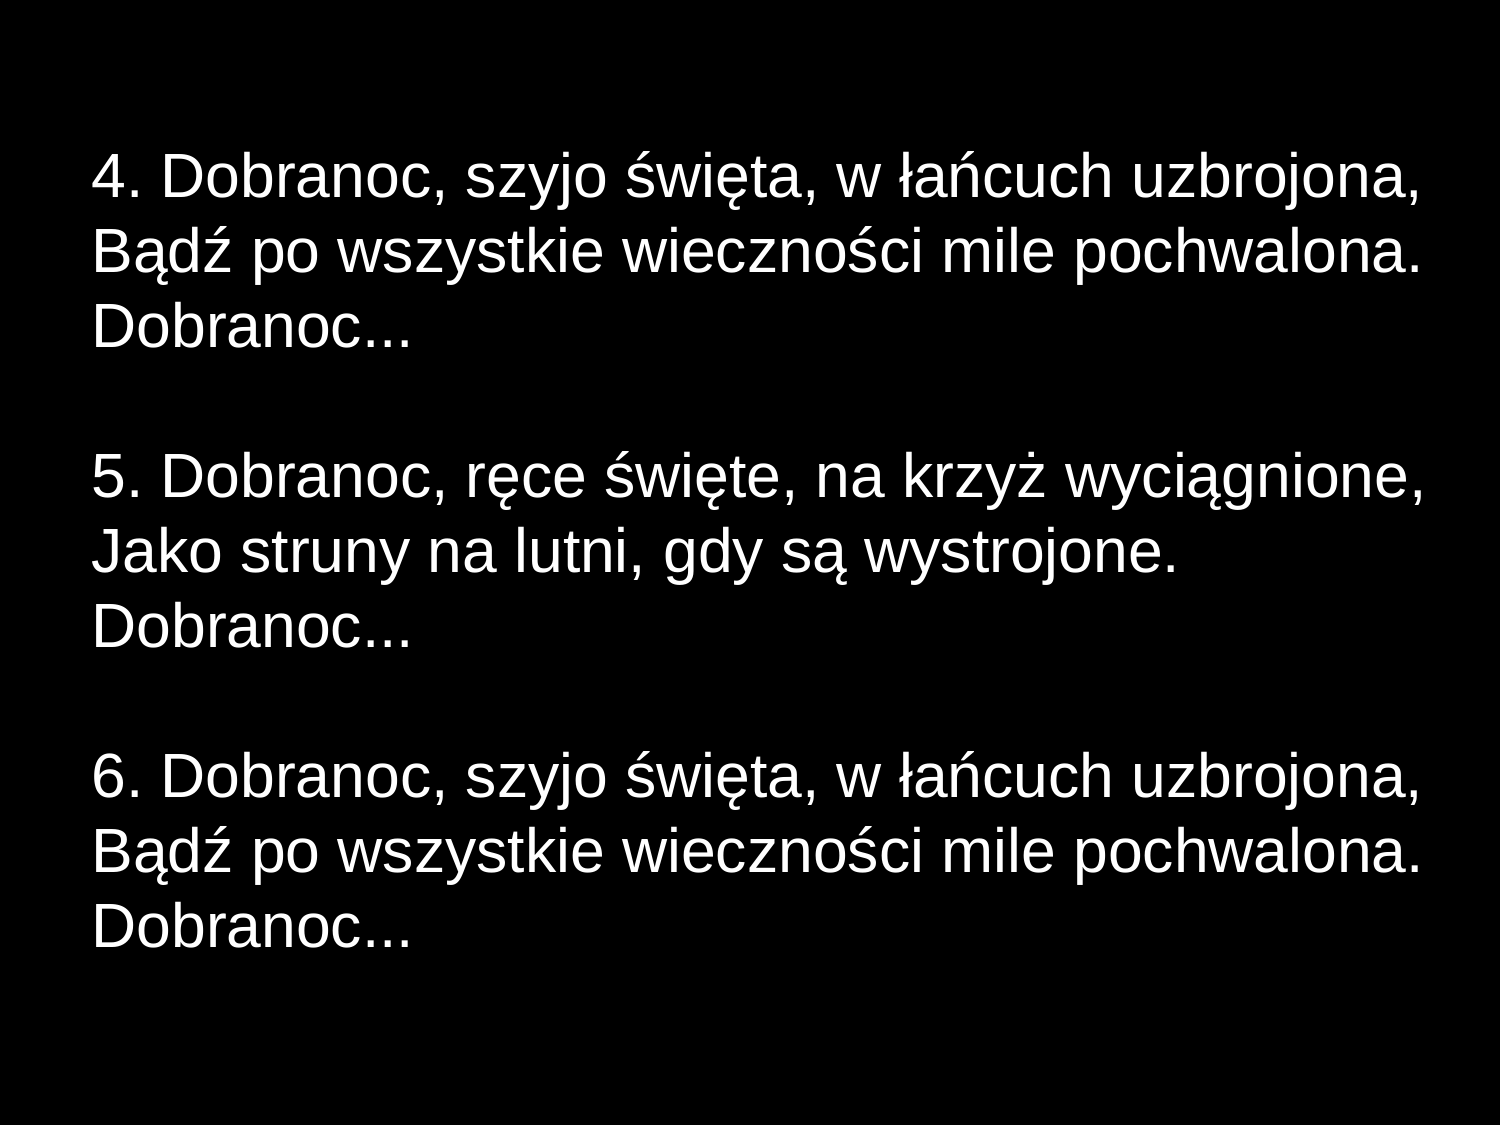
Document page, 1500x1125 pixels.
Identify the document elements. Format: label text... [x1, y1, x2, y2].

text_box 4. Dobranoc, szyjo święta, w łańcuch uzbrojona, Bądź po wszystkie wieczności mile pochwalona. Dobranoc... 5. Dobranoc, ręce święte, na krzyż wyciągnione, Jako struny na lutni, gdy są wystrojone. Dobranoc... 6. Dobranoc, szyjo święta, w łańcuch uzbrojona, Bądź po wszystkie wieczności mile pochwalona. Dobranoc... [76, 127, 1459, 968]
